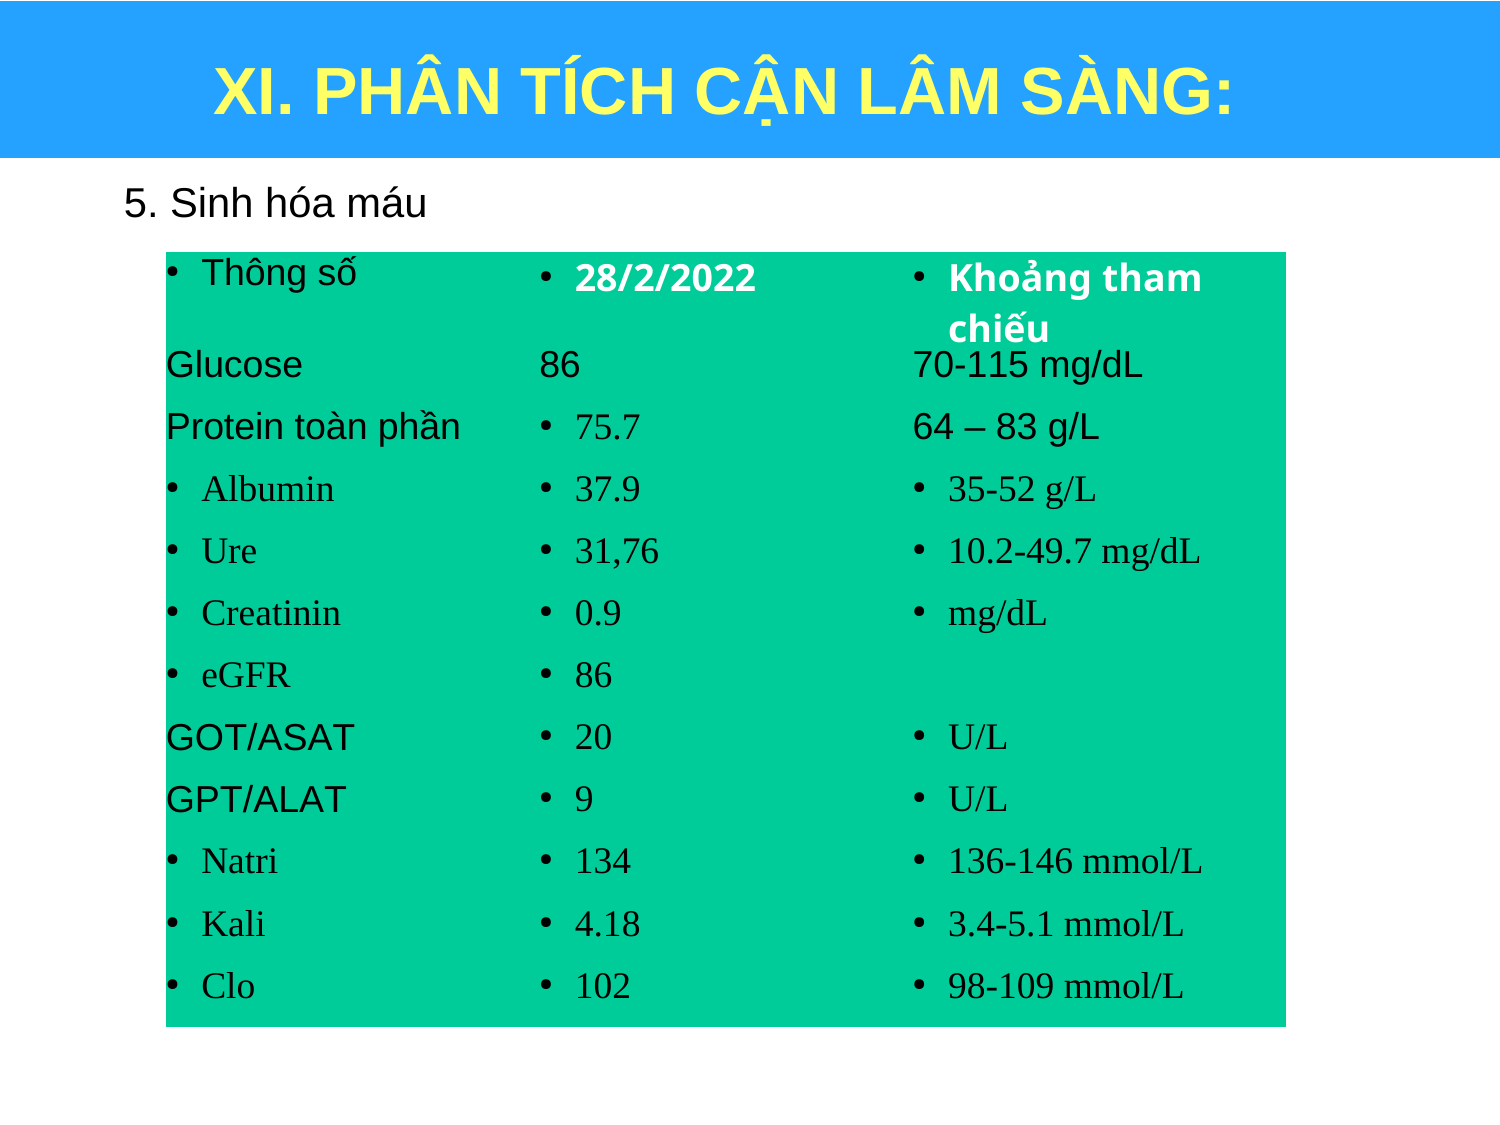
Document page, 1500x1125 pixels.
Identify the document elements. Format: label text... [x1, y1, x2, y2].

table_cell eGFR [166, 654, 539, 716]
table_cell Ure [166, 530, 539, 592]
table_cell Clo [166, 965, 539, 1027]
table_cell 75.7 [539, 406, 913, 468]
table_cell 136-146 mmol/L [913, 841, 1286, 903]
table_cell Albumin [166, 468, 539, 530]
table_cell 20 [539, 716, 913, 778]
table_cell 102 [539, 965, 913, 1027]
table_cell 3.4-5.1 mmol/L​ [913, 903, 1286, 965]
table_cell U/L [913, 716, 1286, 778]
table_cell 86 [539, 344, 913, 406]
table_cell 9 [539, 778, 913, 841]
table_cell 37​.9 [539, 468, 913, 530]
table_cell [913, 654, 1286, 716]
table_cell 70-115 mg/dL [913, 344, 1286, 406]
table_cell GPT/ALAT [166, 778, 539, 841]
table_cell 98-109 mmol/L​ [913, 965, 1286, 1027]
table_cell 86 [539, 654, 913, 716]
title XI. PHÂN TÍCH CẬN LÂM SÀNG: [87, 24, 1363, 150]
table_cell 0.9 [539, 592, 913, 654]
table_cell 10.2-49.7 mg/dL [913, 530, 1286, 592]
table_header Thông số​ [166, 252, 539, 344]
table_cell Protein toàn phần [166, 406, 539, 468]
table_cell Natri [166, 841, 539, 903]
table_cell U/L [913, 778, 1286, 841]
table_cell 35-52 g/L​ [913, 468, 1286, 530]
table_cell Glucose [166, 344, 539, 406]
table_cell mg/dL [913, 592, 1286, 654]
table_cell Creatinin [166, 592, 539, 654]
table_header Khoảng tham chiếu​ [913, 252, 1286, 344]
table_cell 134 [539, 841, 913, 903]
table_cell GOT/ASAT [166, 716, 539, 778]
table_header 28/2/2022​ [539, 252, 913, 344]
table_cell 64 – 83 g/L [913, 406, 1286, 468]
table_cell 4.18 [539, 903, 913, 965]
text_box 5. Sinh hóa máu [108, 168, 546, 234]
table_cell 31,76 [539, 530, 913, 592]
table_cell Kali [166, 903, 539, 965]
